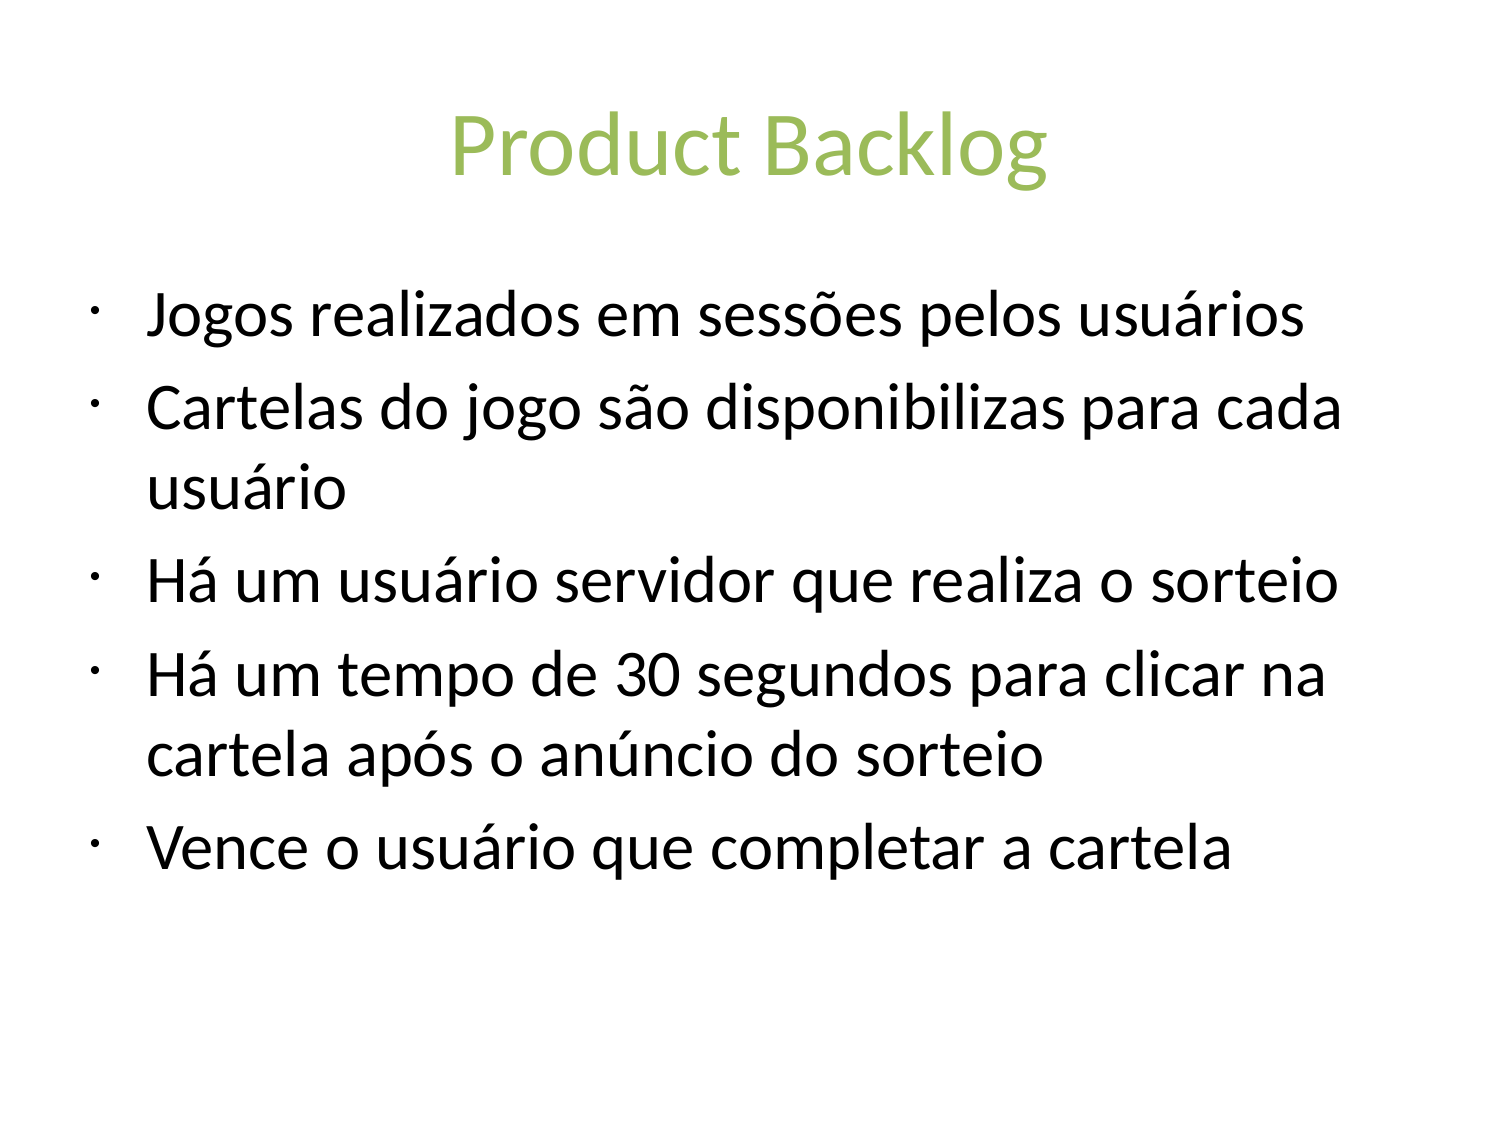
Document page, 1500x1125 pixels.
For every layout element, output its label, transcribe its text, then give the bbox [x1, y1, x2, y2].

list Jogos realizados em sessões pelos usuários Cartelas do jogo são disponibilizas para cada usuário Há um usuário servidor que realiza o sorteio Há um tempo de 30 segundos para clicar na cartela após o anúncio do sorteio Vence o usuário que completar a cartela [75, 262, 1425, 1005]
title Product Backlog [75, 45, 1425, 233]
